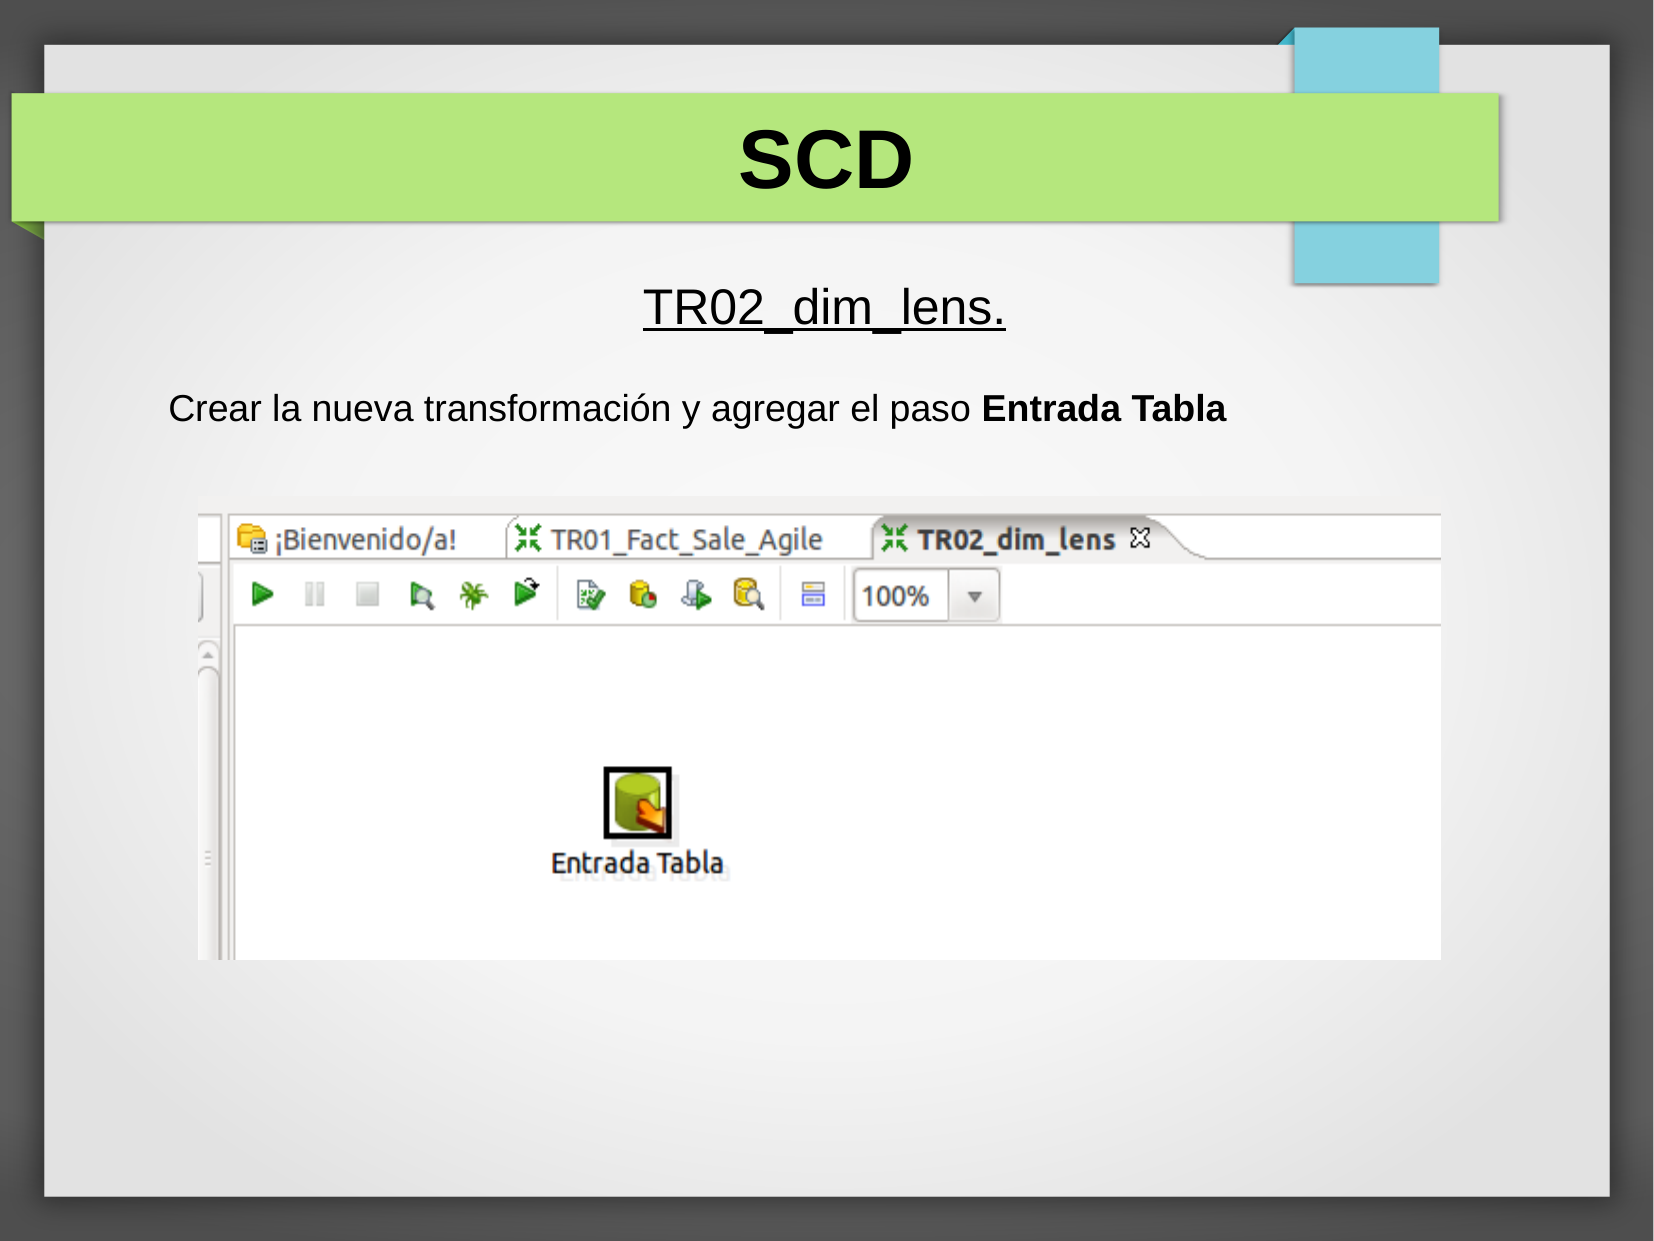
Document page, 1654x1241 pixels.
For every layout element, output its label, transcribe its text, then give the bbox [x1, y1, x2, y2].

picture [0, 0, 1654, 1241]
title SCD [70, 106, 1583, 213]
text_box Crear la nueva transformación y agregar el paso Entrada Tabla [153, 380, 1242, 438]
text_box TR02_dim_lens. [628, 272, 1022, 344]
